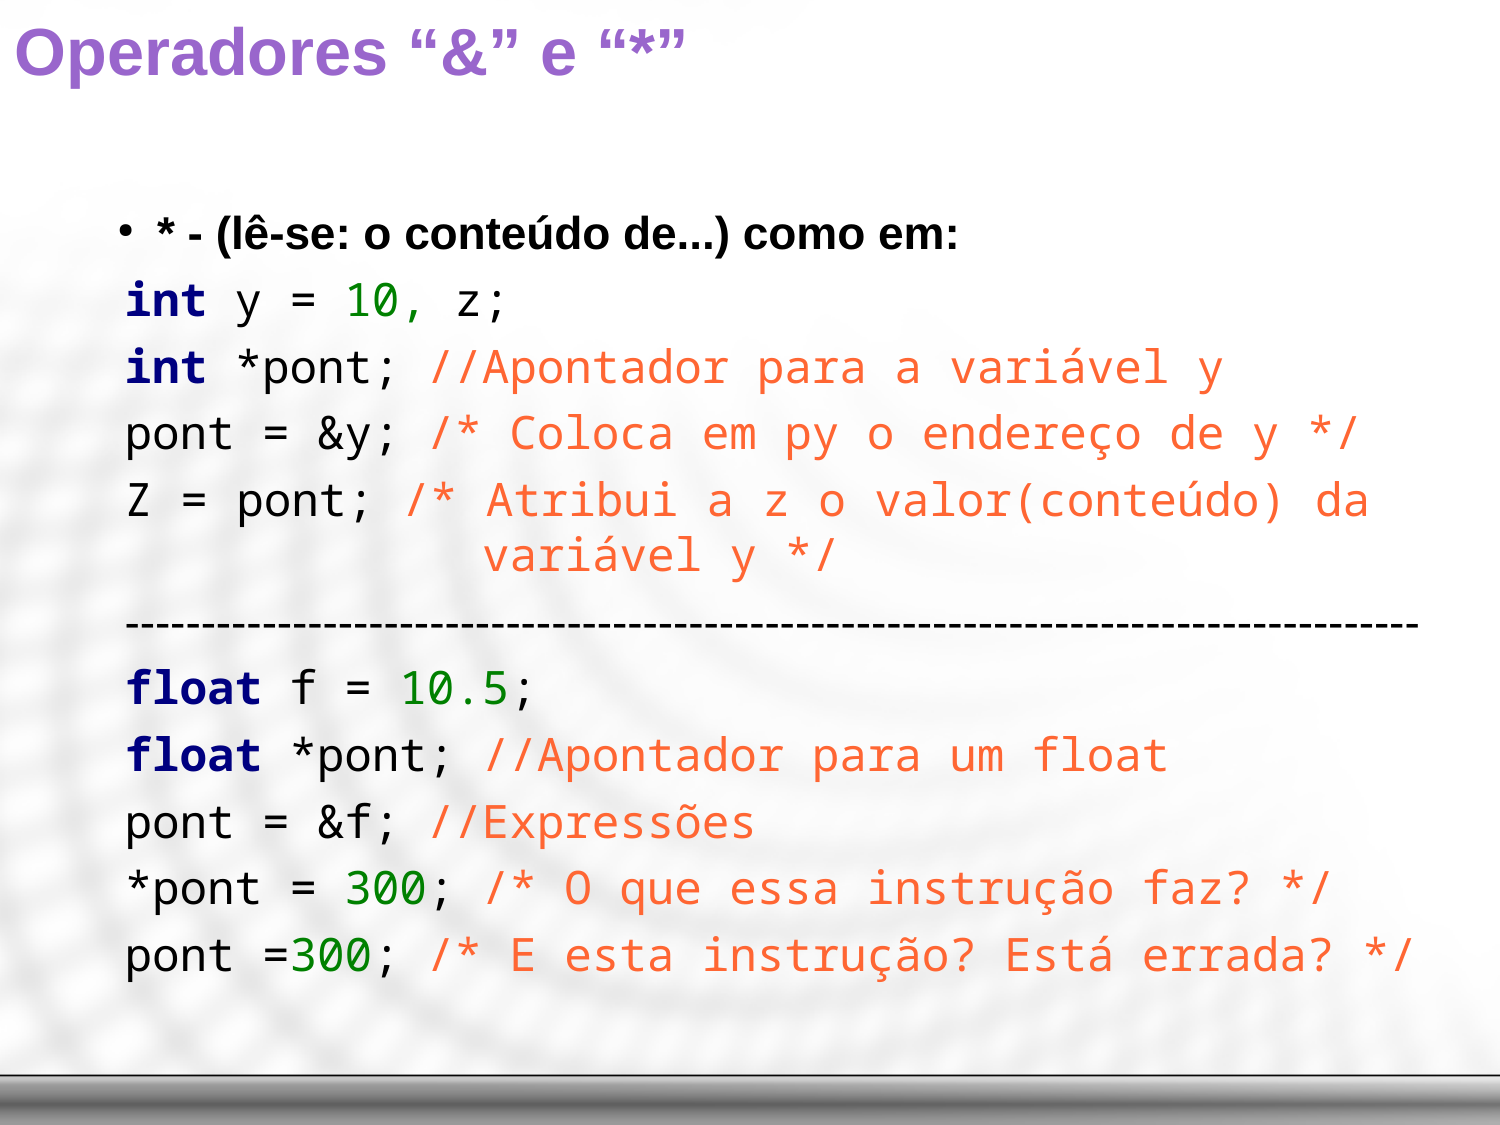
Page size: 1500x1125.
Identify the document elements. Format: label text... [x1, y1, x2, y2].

title Operadores “&” e “*” [0, 1, 1353, 97]
picture [0, 0, 1500, 1125]
list * - (lê-se: o conteúdo de...) como em: int y = 10, z; int *pont; //Apontador para a variável y pont = &y; /* Coloca em py o endereço de y */ Z = pont; /* Atribui a z o valor(conteúdo) da variável y */ ------------------------------------------------------------------------------------- float f = 10.5; float *pont; //Apontador para um float pont = &f; //Expressões *pont = 300; /* O que essa instrução faz? */ pont =300; /* E esta instrução? Está errada? */ [58, 196, 1442, 1036]
